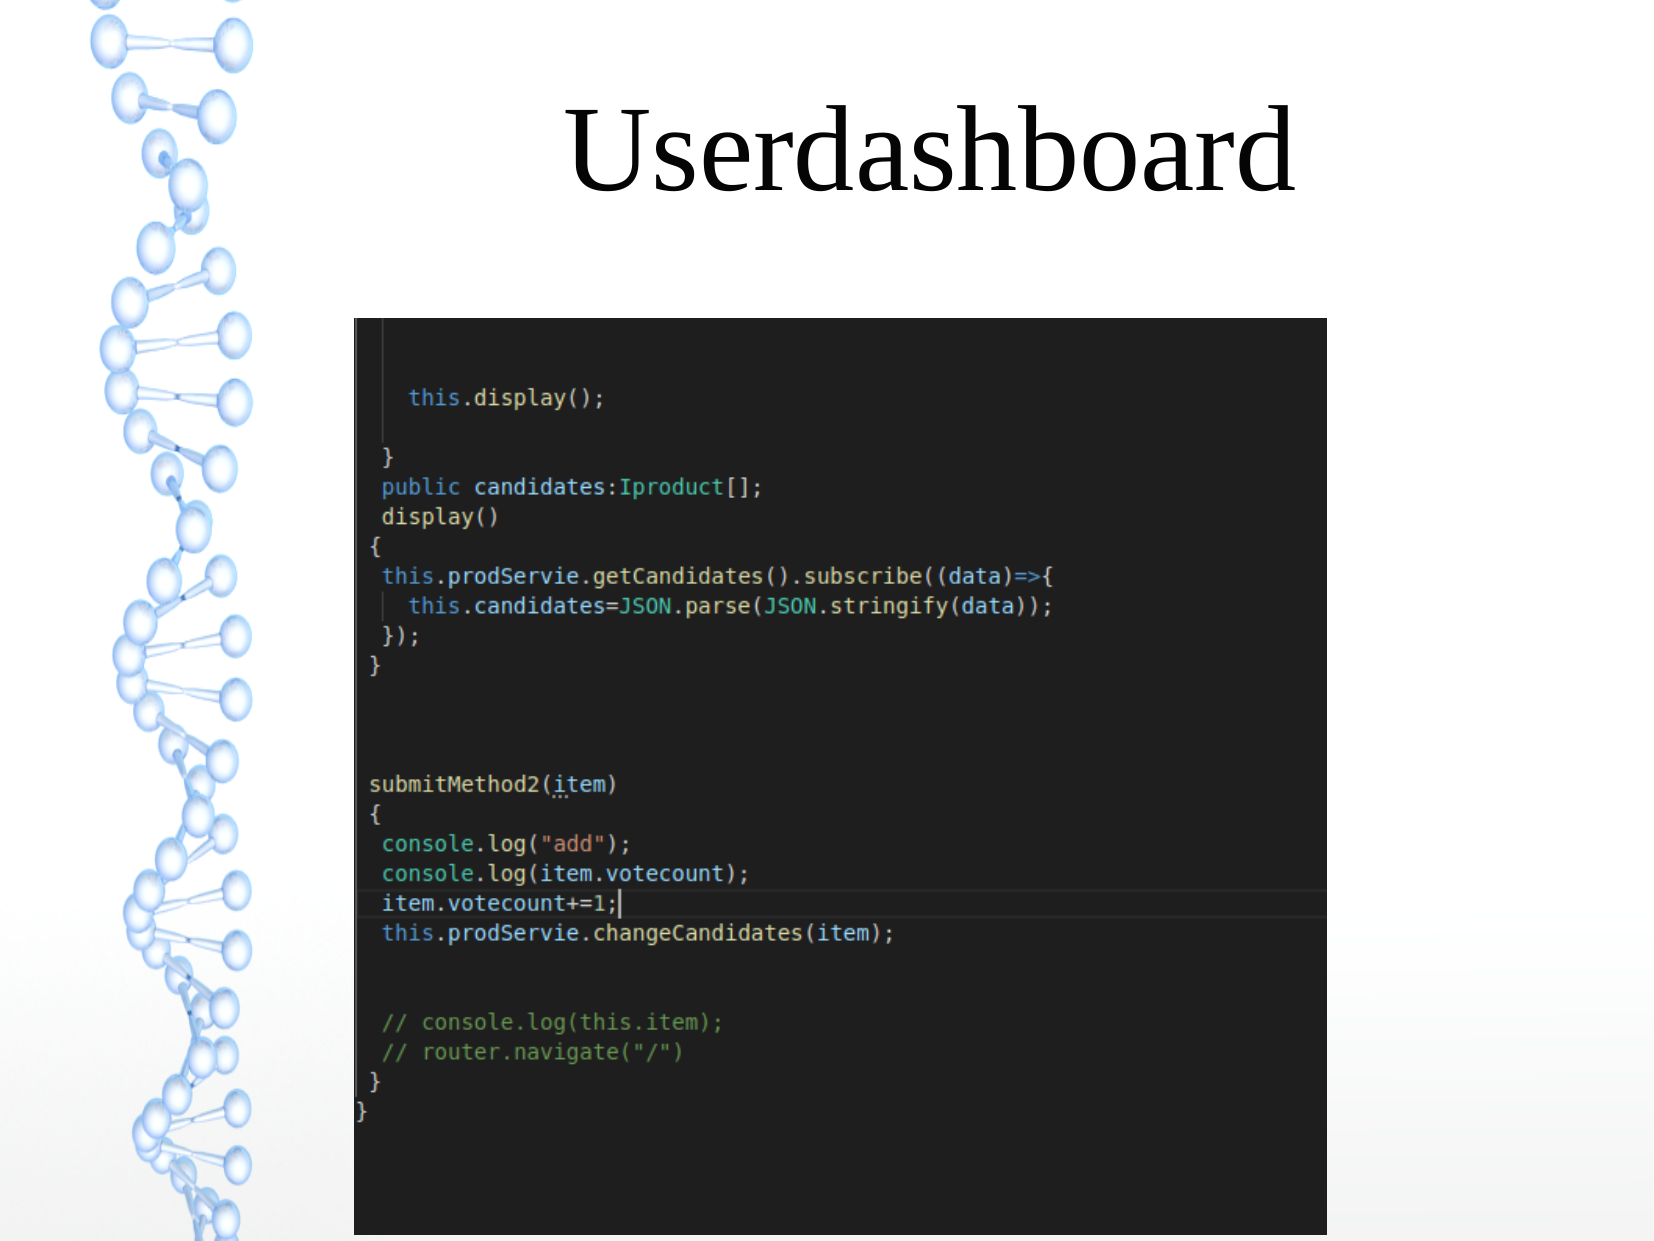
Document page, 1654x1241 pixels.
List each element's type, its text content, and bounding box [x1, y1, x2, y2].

title Userdashboard [265, 47, 1595, 252]
picture [0, 0, 1654, 1241]
